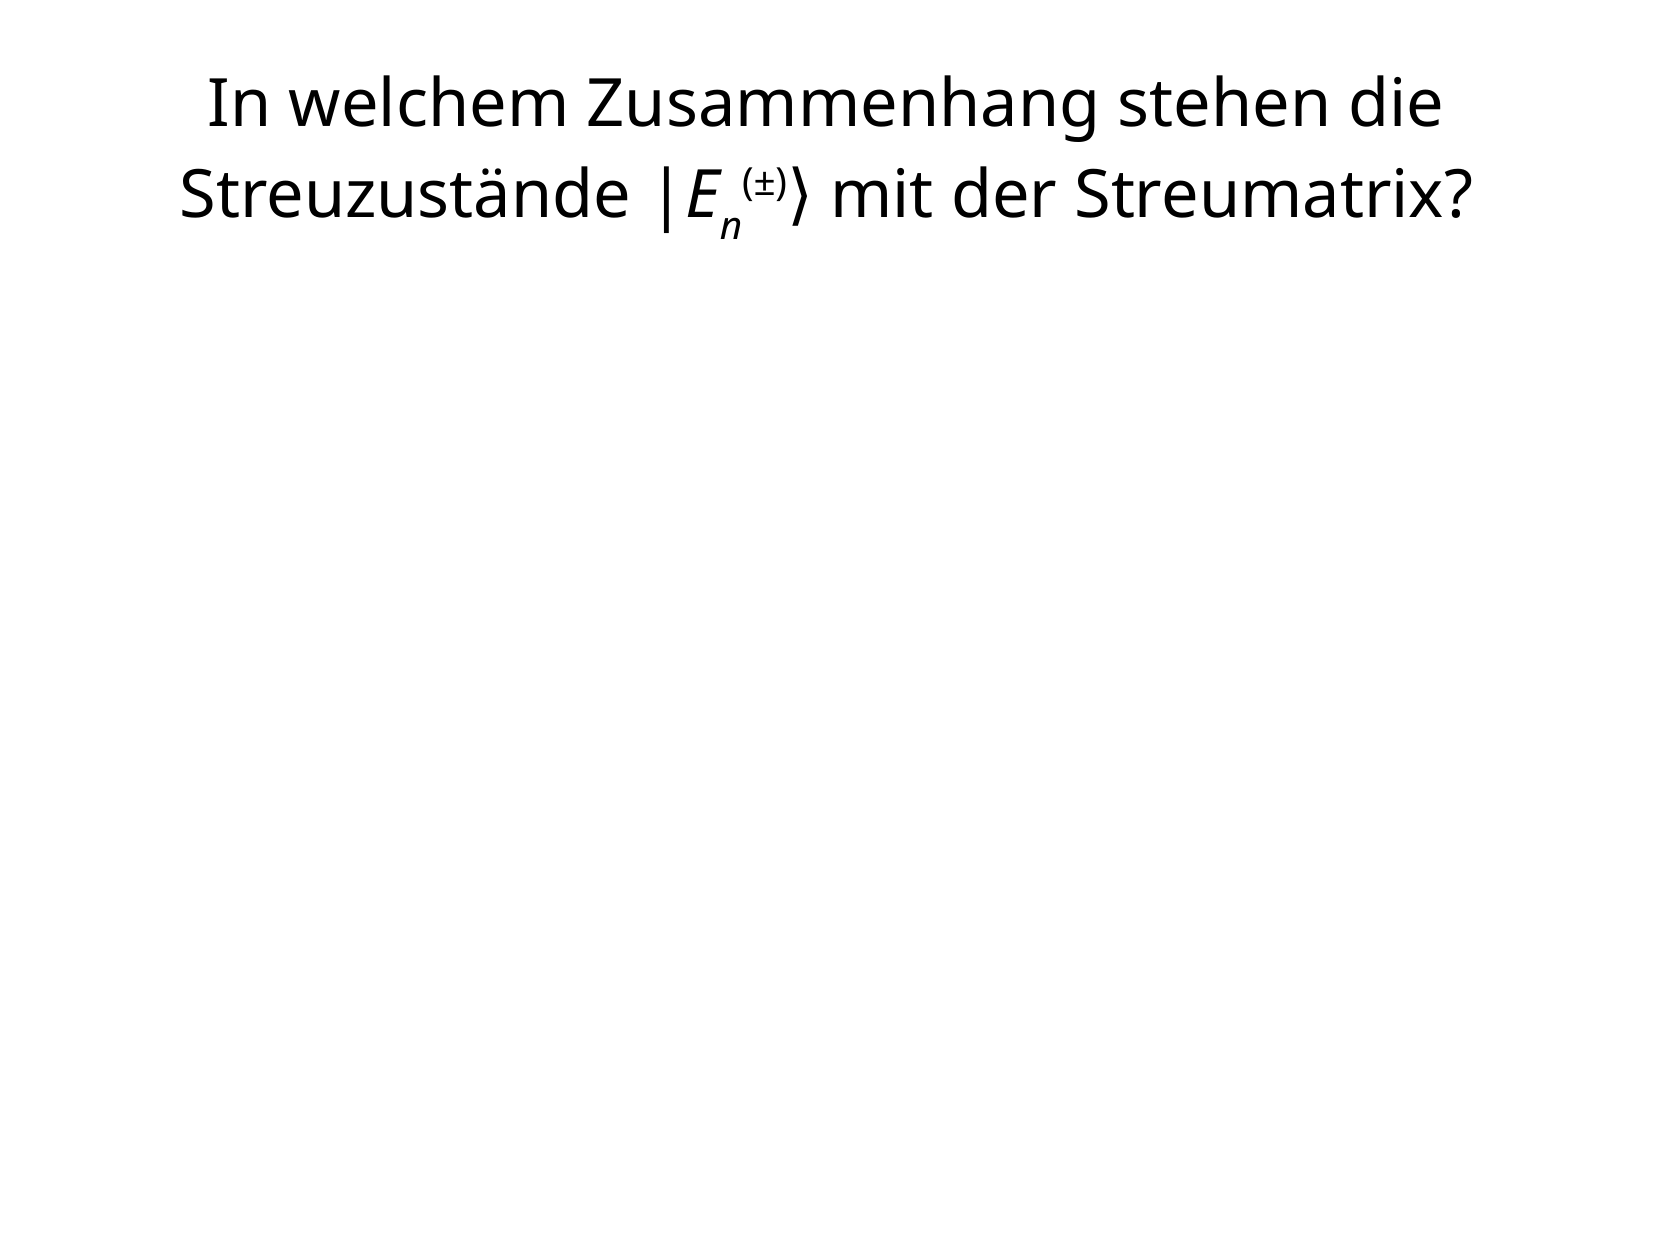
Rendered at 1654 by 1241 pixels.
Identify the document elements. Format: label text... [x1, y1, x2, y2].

title In welchem Zusammenhang stehen die Streuzustände |En(±)⟩ mit der Streumatrix? [82, 49, 1571, 257]
